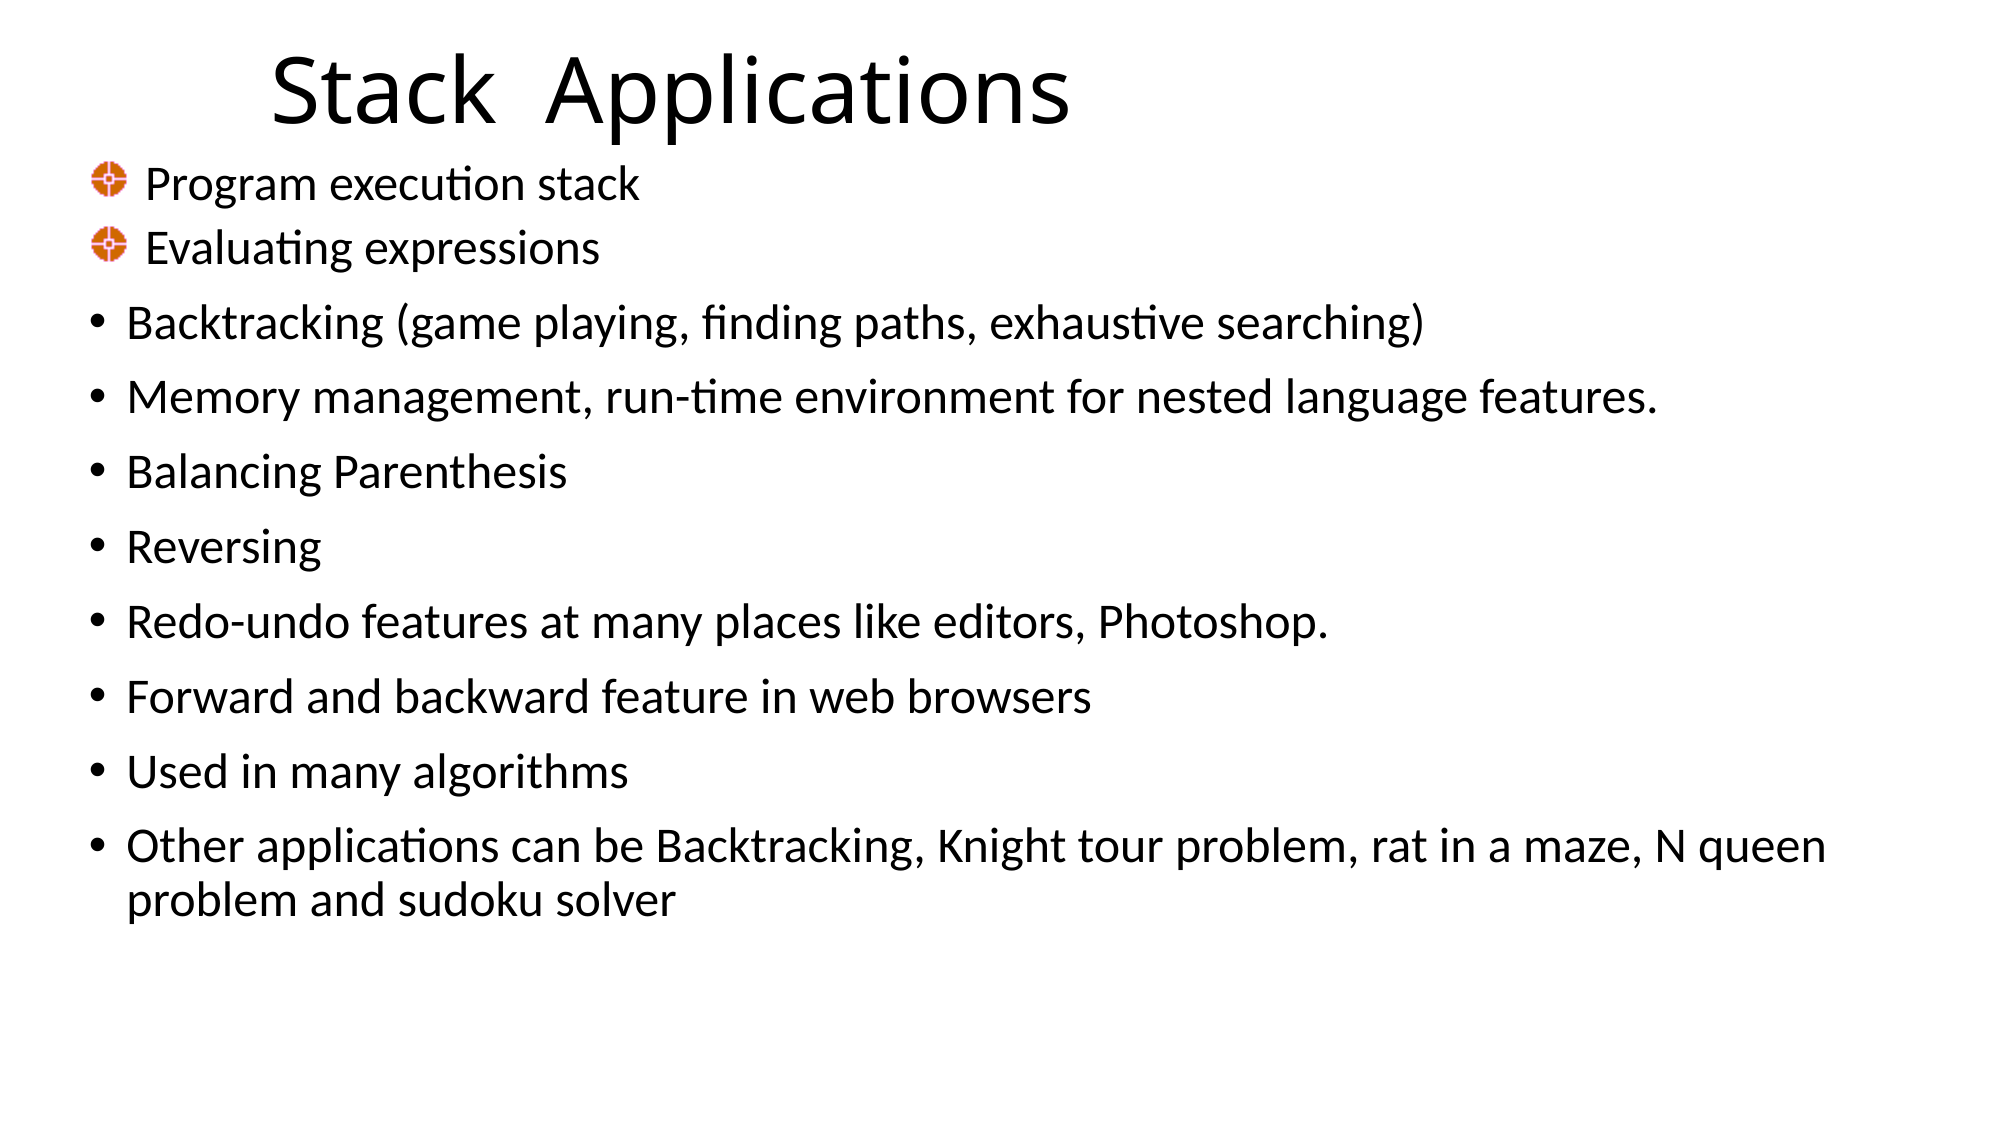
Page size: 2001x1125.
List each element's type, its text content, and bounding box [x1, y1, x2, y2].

title Stack Applications [255, 0, 1956, 188]
list Program execution stack Evaluating expressions Backtracking (game playing, finding paths, exhaustive searching) Memory management, run-time environment for nested language features. Balancing Parenthesis Reversing Redo-undo features at many places like editors, Photoshop. Forward and backward feature in web browsers Used in many algorithms Other applications can be Backtracking, Knight tour problem, rat in a maze, N queen problem and sudoku solver [73, 149, 1892, 1044]
